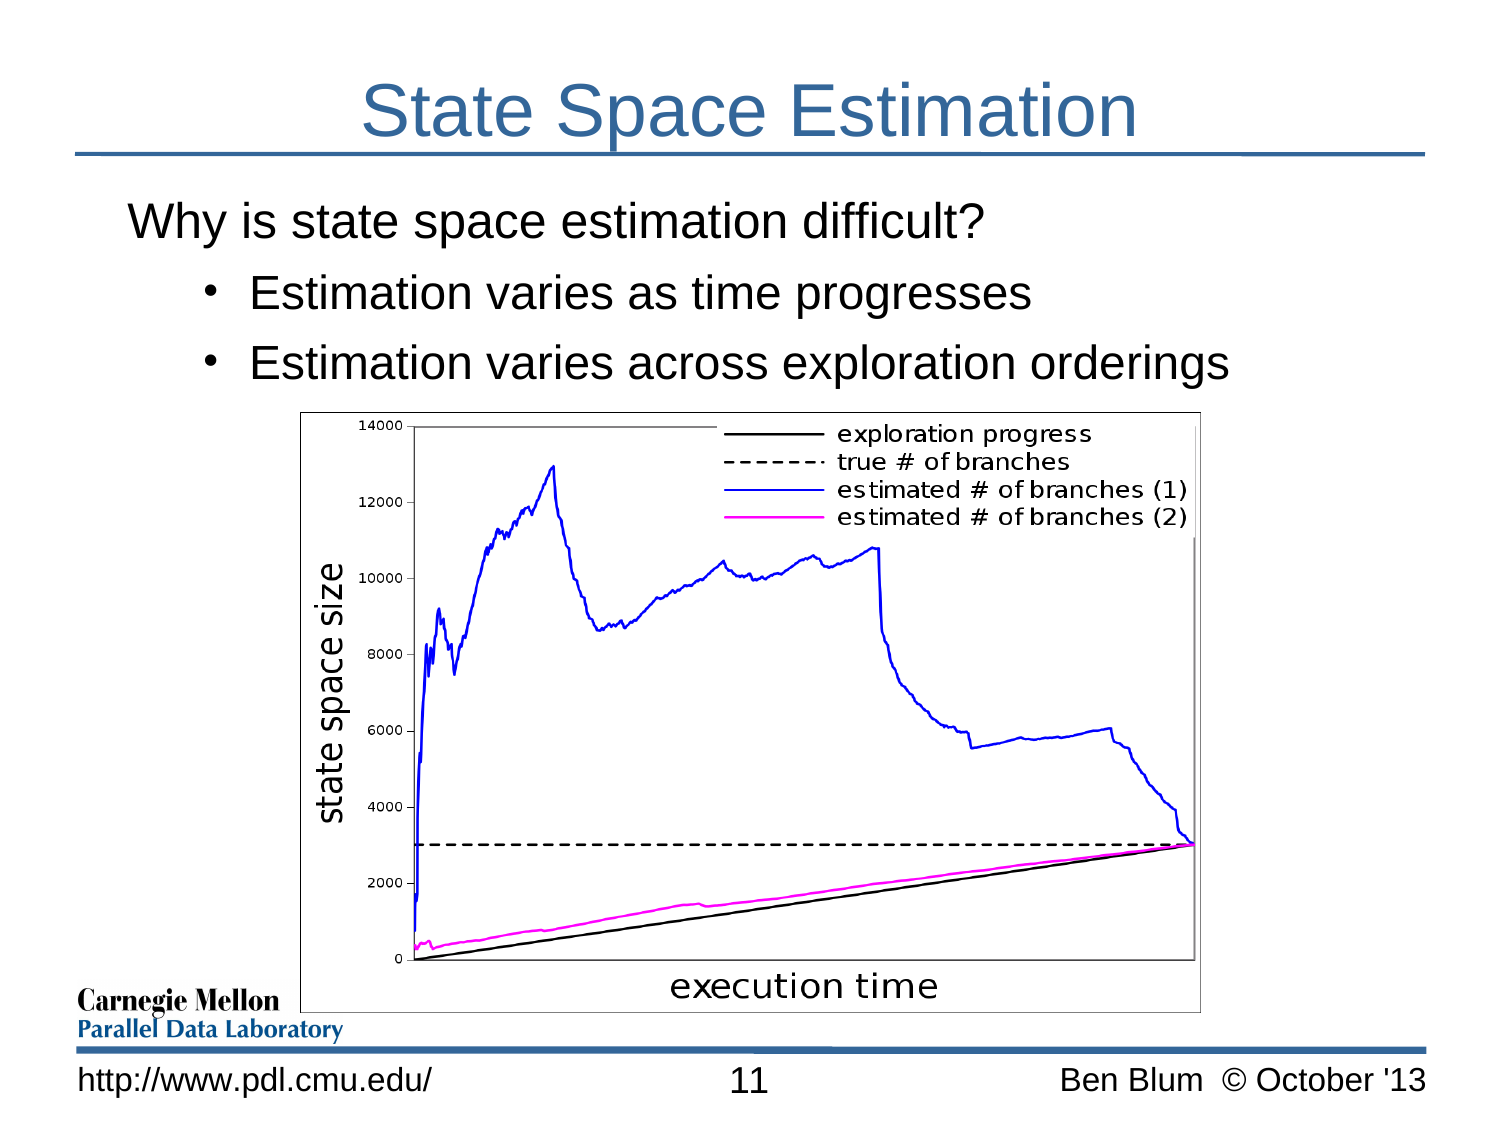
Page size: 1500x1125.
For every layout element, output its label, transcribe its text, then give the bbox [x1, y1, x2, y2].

picture [77, 412, 1201, 1044]
list Why is state space estimation difficult? Estimation varies as time progresses Estimation varies across exploration orderings [112, 181, 1426, 938]
title State Space Estimation [112, 49, 1388, 163]
